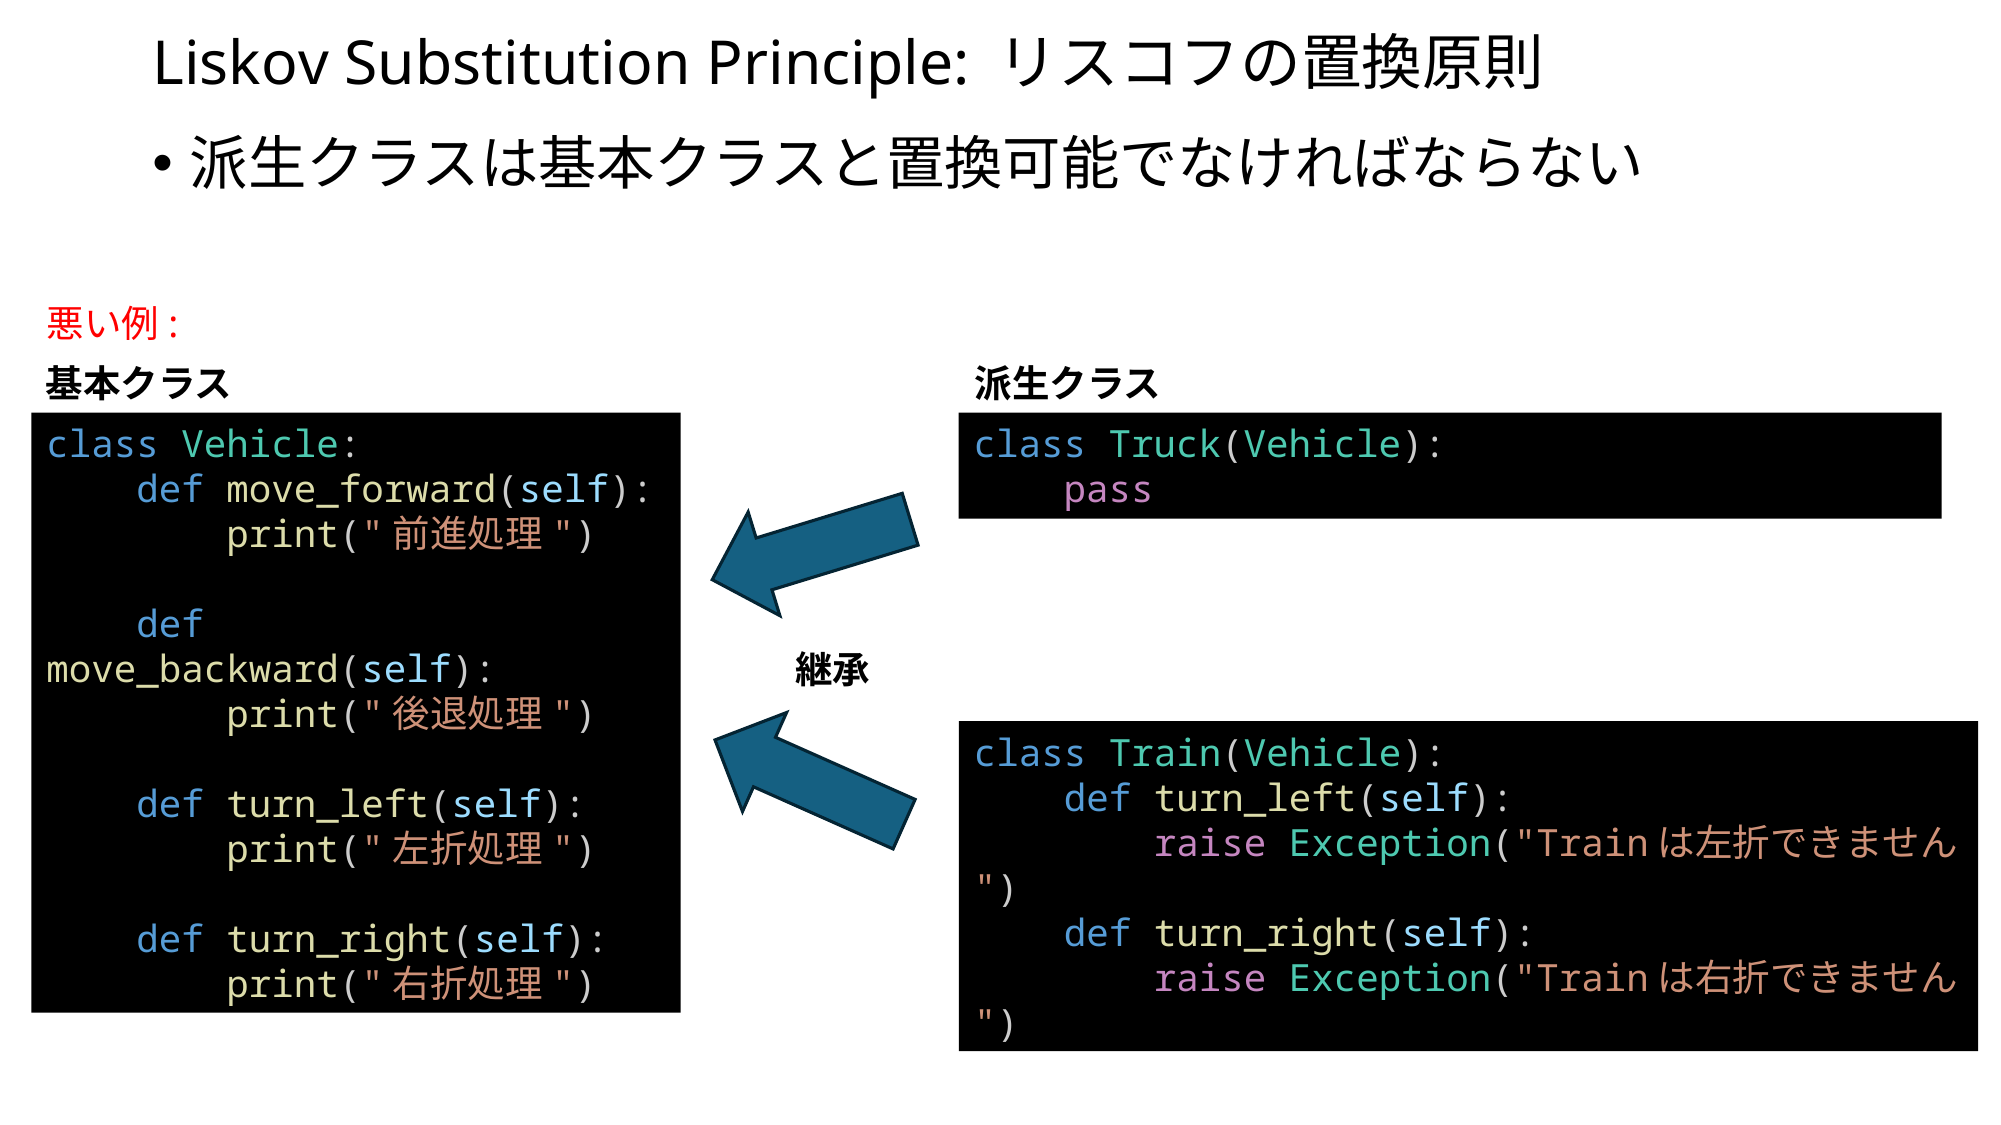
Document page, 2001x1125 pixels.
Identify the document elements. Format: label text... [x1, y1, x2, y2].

text_box Liskov Substitution Principle: リスコフの置換原則 [137, 3, 1863, 126]
text_box class Truck(Vehicle): pass [958, 412, 1942, 519]
text_box 悪い例: [31, 292, 209, 352]
text_box 継承 [780, 638, 1042, 699]
text_box 基本クラス [30, 352, 329, 413]
text_box 派生クラスは基本クラスと置換可能でなければならない [137, 126, 1863, 233]
text_box [712, 493, 919, 616]
text_box [715, 712, 916, 849]
text_box class Train(Vehicle): def turn_left(self): raise Exception("Trainは左折できません") def turn_right(self): raise Exception("Trainは右折できません") [958, 721, 1979, 964]
text_box class Vehicle: def move_forward(self): print("前進処理") def move_backward(self): print("後退処理") def turn_left(self): print("左折処理") def turn_right(self): print("右折処理") [31, 412, 681, 974]
text_box 派生クラス [959, 352, 1258, 413]
